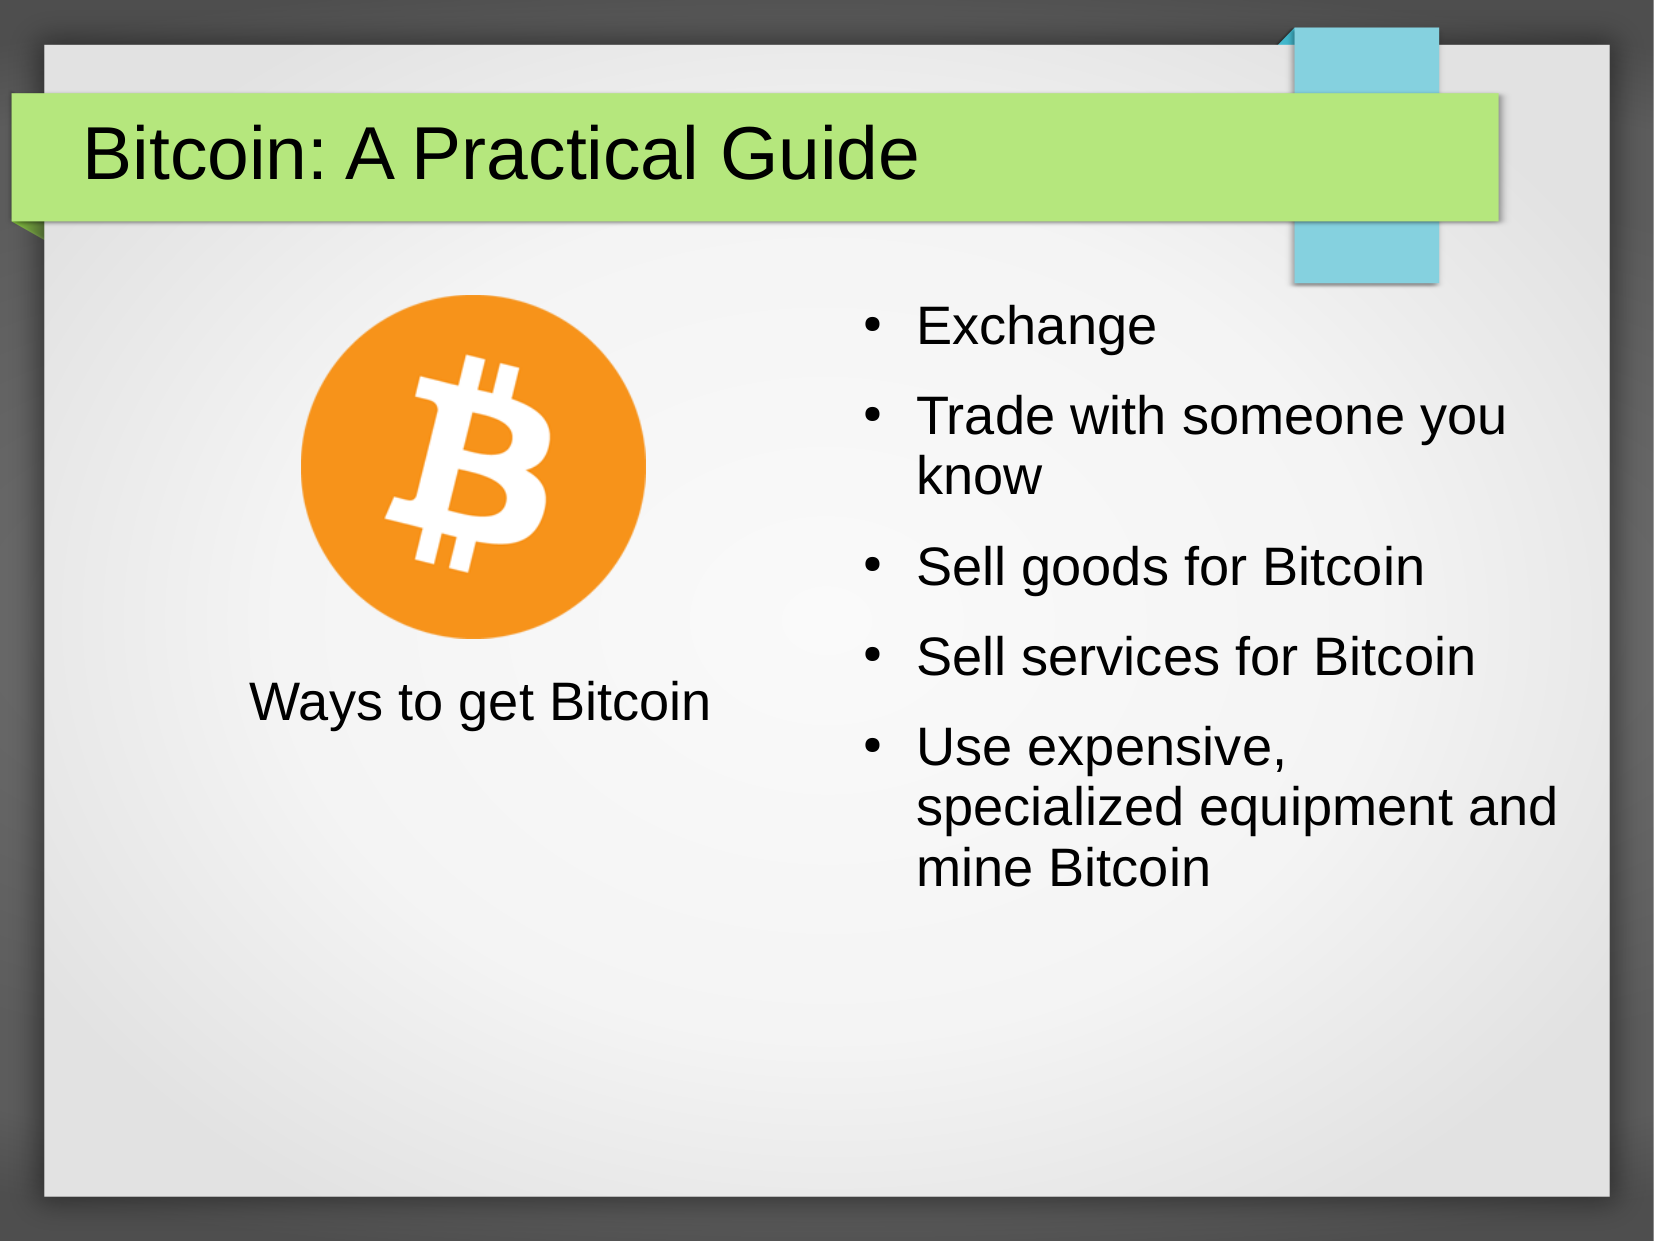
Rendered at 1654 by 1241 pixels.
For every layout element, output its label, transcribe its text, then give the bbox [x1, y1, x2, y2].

picture [0, 0, 1654, 1241]
title Bitcoin: A Practical Guide [82, 94, 1264, 213]
list Ways to get Bitcoin [82, 670, 809, 1015]
list Exchange Trade with someone you know Sell goods for Bitcoin Sell services for Bitcoin Use expensive, specialized equipment and mine Bitcoin [845, 295, 1572, 1015]
